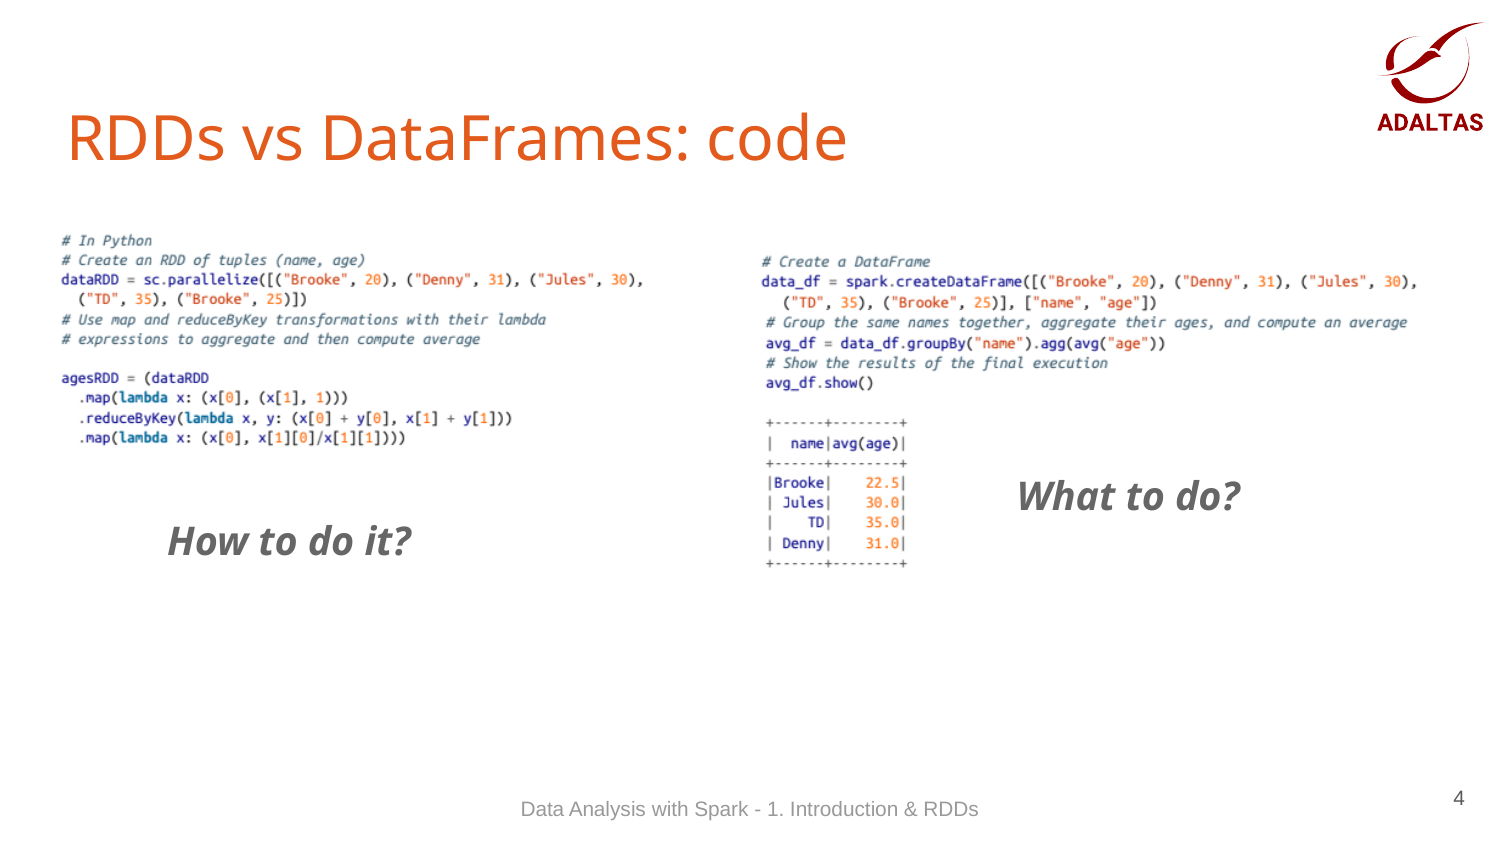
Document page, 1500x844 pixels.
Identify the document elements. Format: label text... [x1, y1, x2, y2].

text_box How to do it? [152, 501, 447, 579]
picture [732, 251, 1447, 579]
slide_number <number> [1389, 764, 1480, 830]
picture [40, 221, 691, 451]
text_box What to do? [1001, 455, 1297, 534]
text_box Data Analysis with Spark - 1. Introduction & RDDs [480, 781, 1020, 830]
title RDDs vs DataFrames: code [51, 71, 1184, 166]
